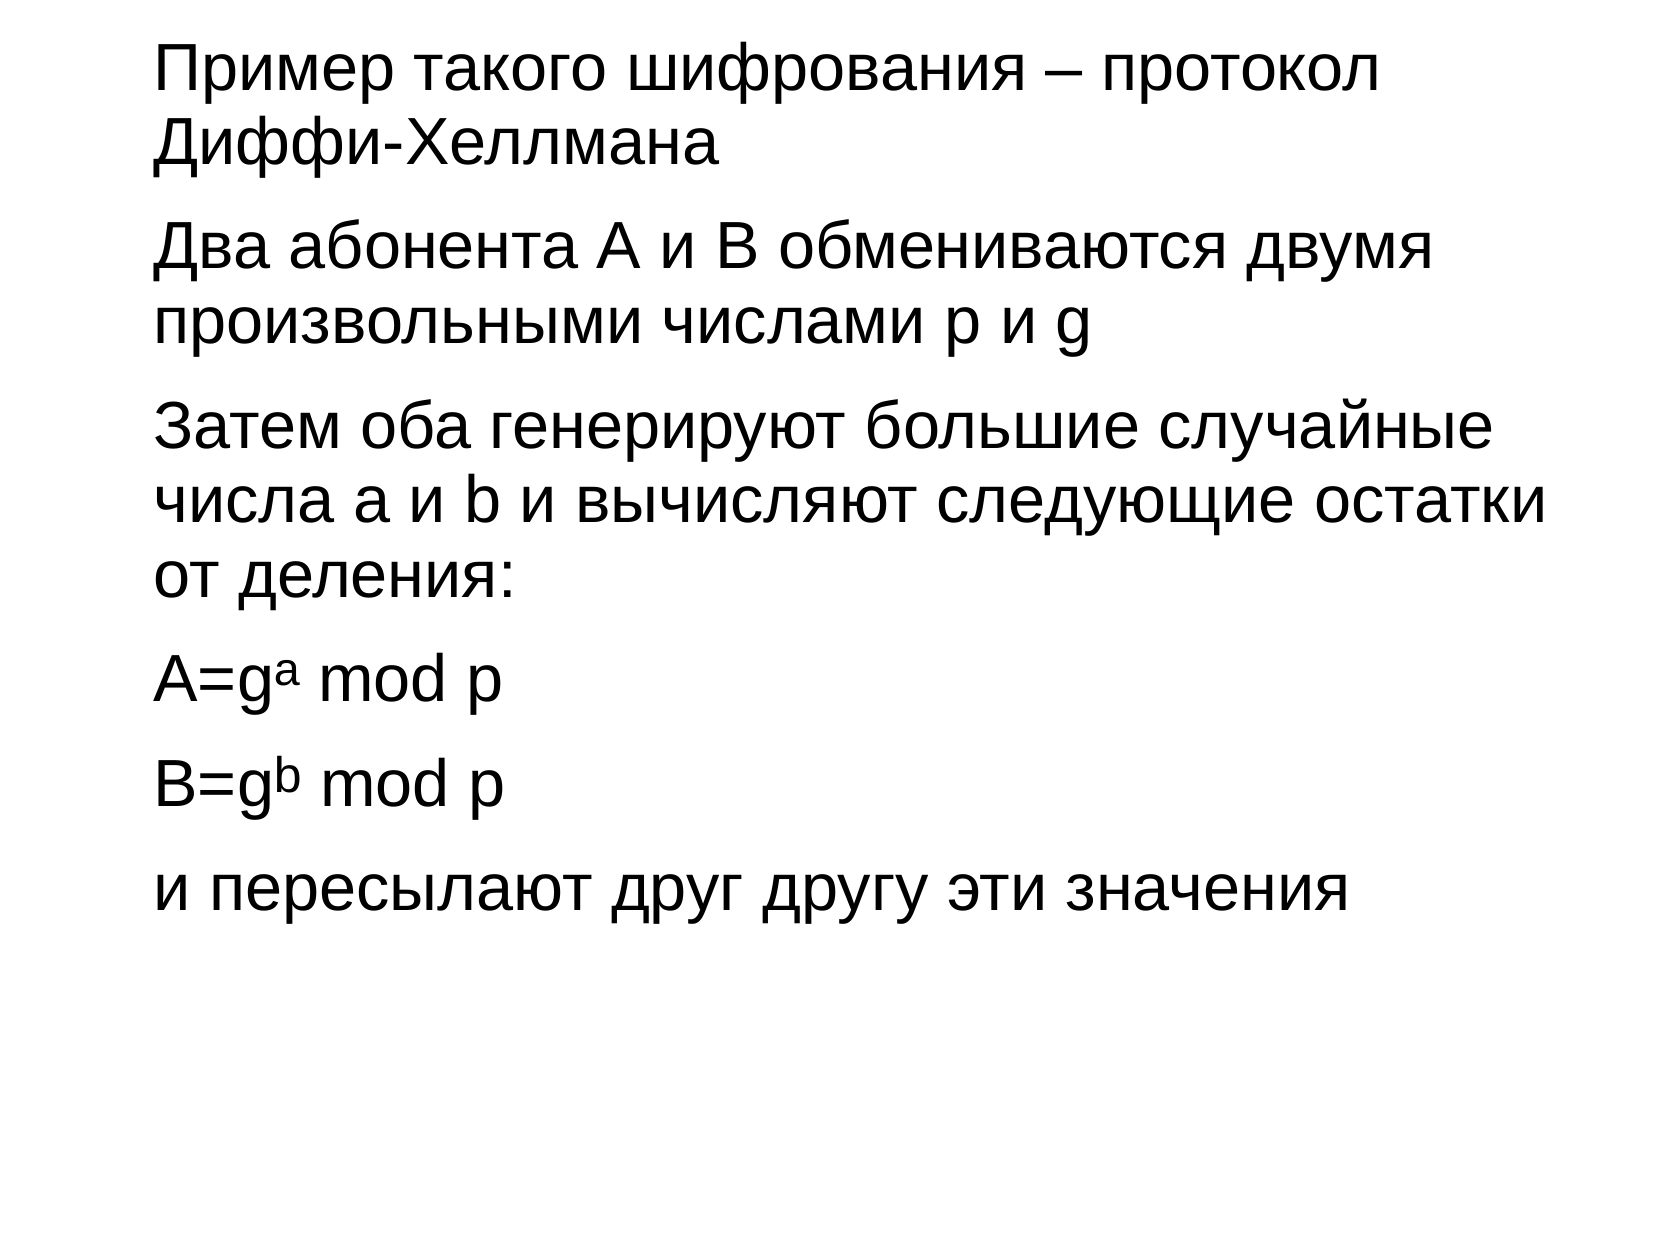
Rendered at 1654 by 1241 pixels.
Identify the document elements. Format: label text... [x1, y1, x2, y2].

list Пример такого шифрования – протокол Диффи-Хеллмана Два абонента А и В обмениваются двумя произвольными числами p и g Затем оба генерируют большие случайные числа a и b и вычисляют следующие остатки от деления: A=ga mod p B=gb mod p и пересылают друг другу эти значения [82, 29, 1571, 1109]
